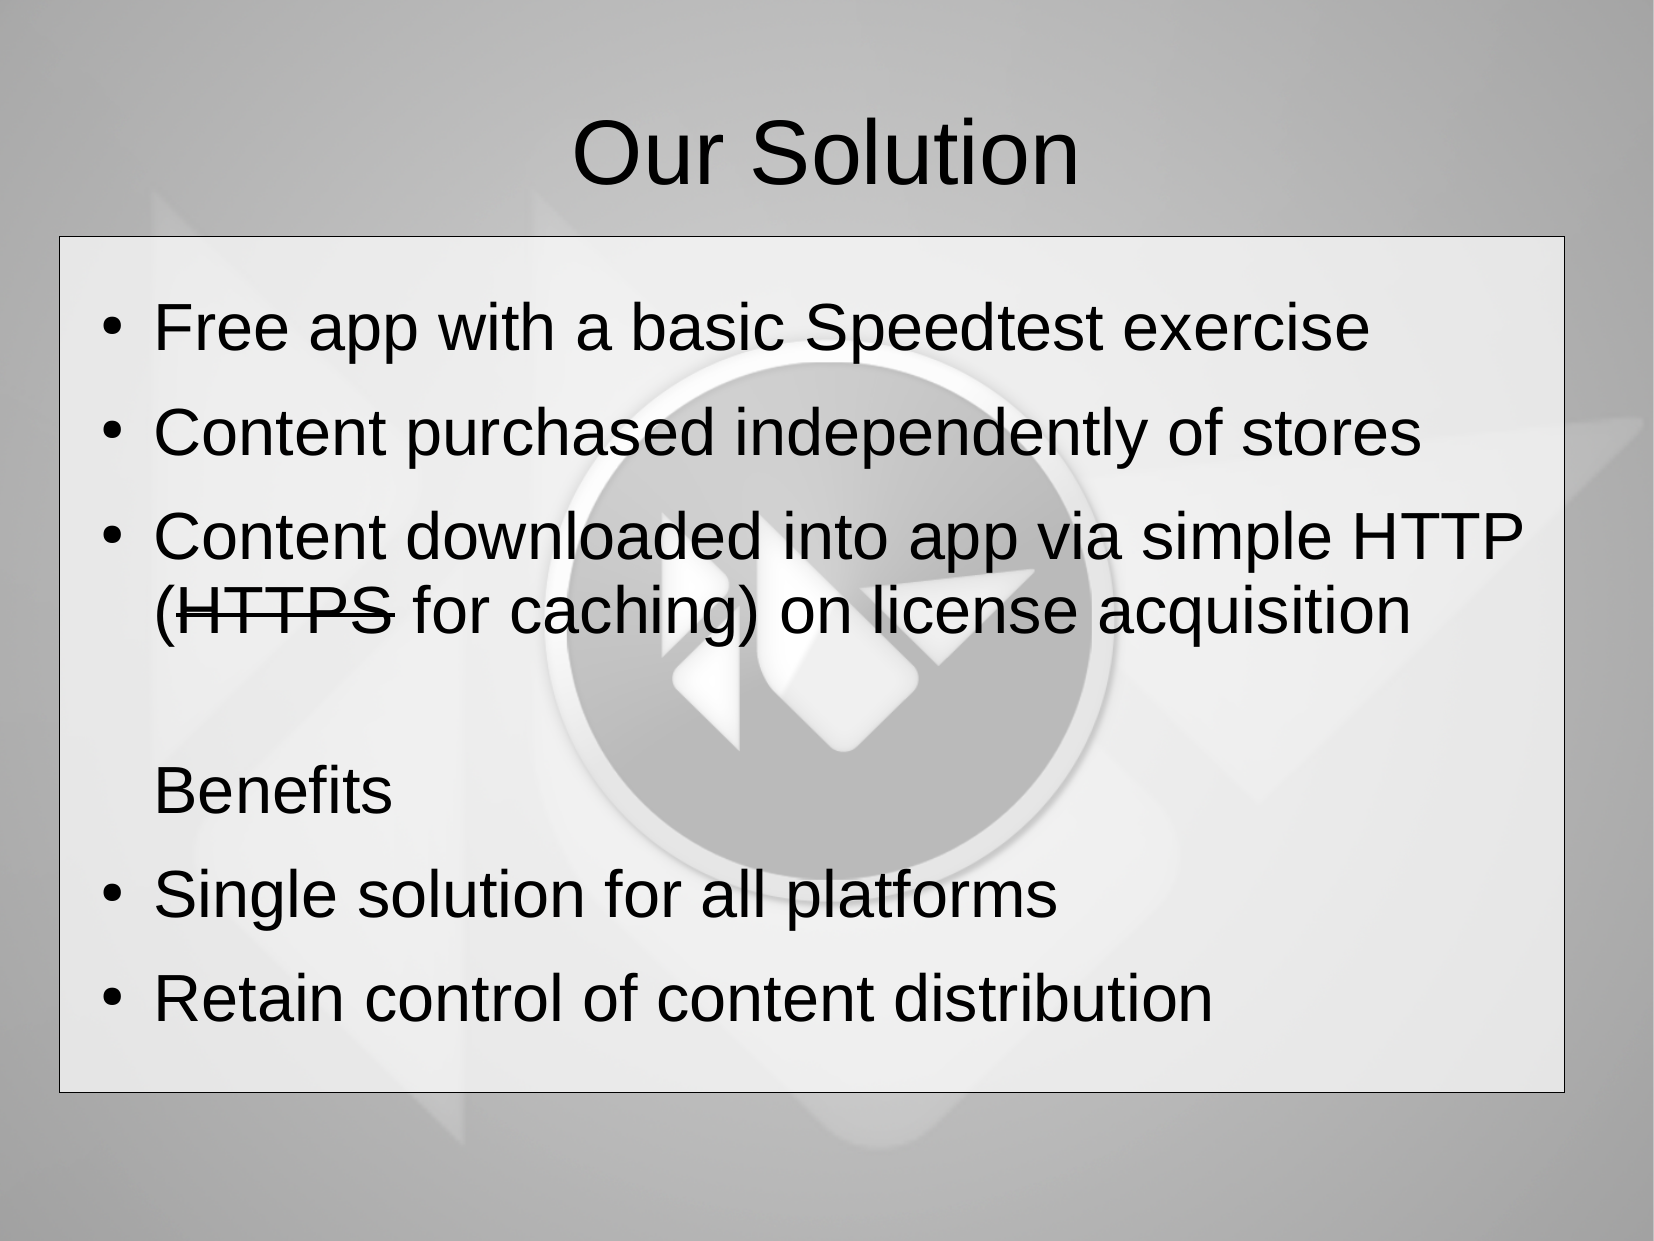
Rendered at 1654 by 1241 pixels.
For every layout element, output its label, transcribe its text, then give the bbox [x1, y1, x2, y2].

text_box [59, 236, 1565, 1093]
picture [0, 0, 1654, 1241]
title Our Solution [82, 49, 1571, 257]
list Free app with a basic Speedtest exercise Content purchased independently of stores Content downloaded into app via simple HTTP (HTTPS for caching) on license acquisition Benefits Single solution for all platforms Retain control of content distribution [82, 290, 1571, 1111]
